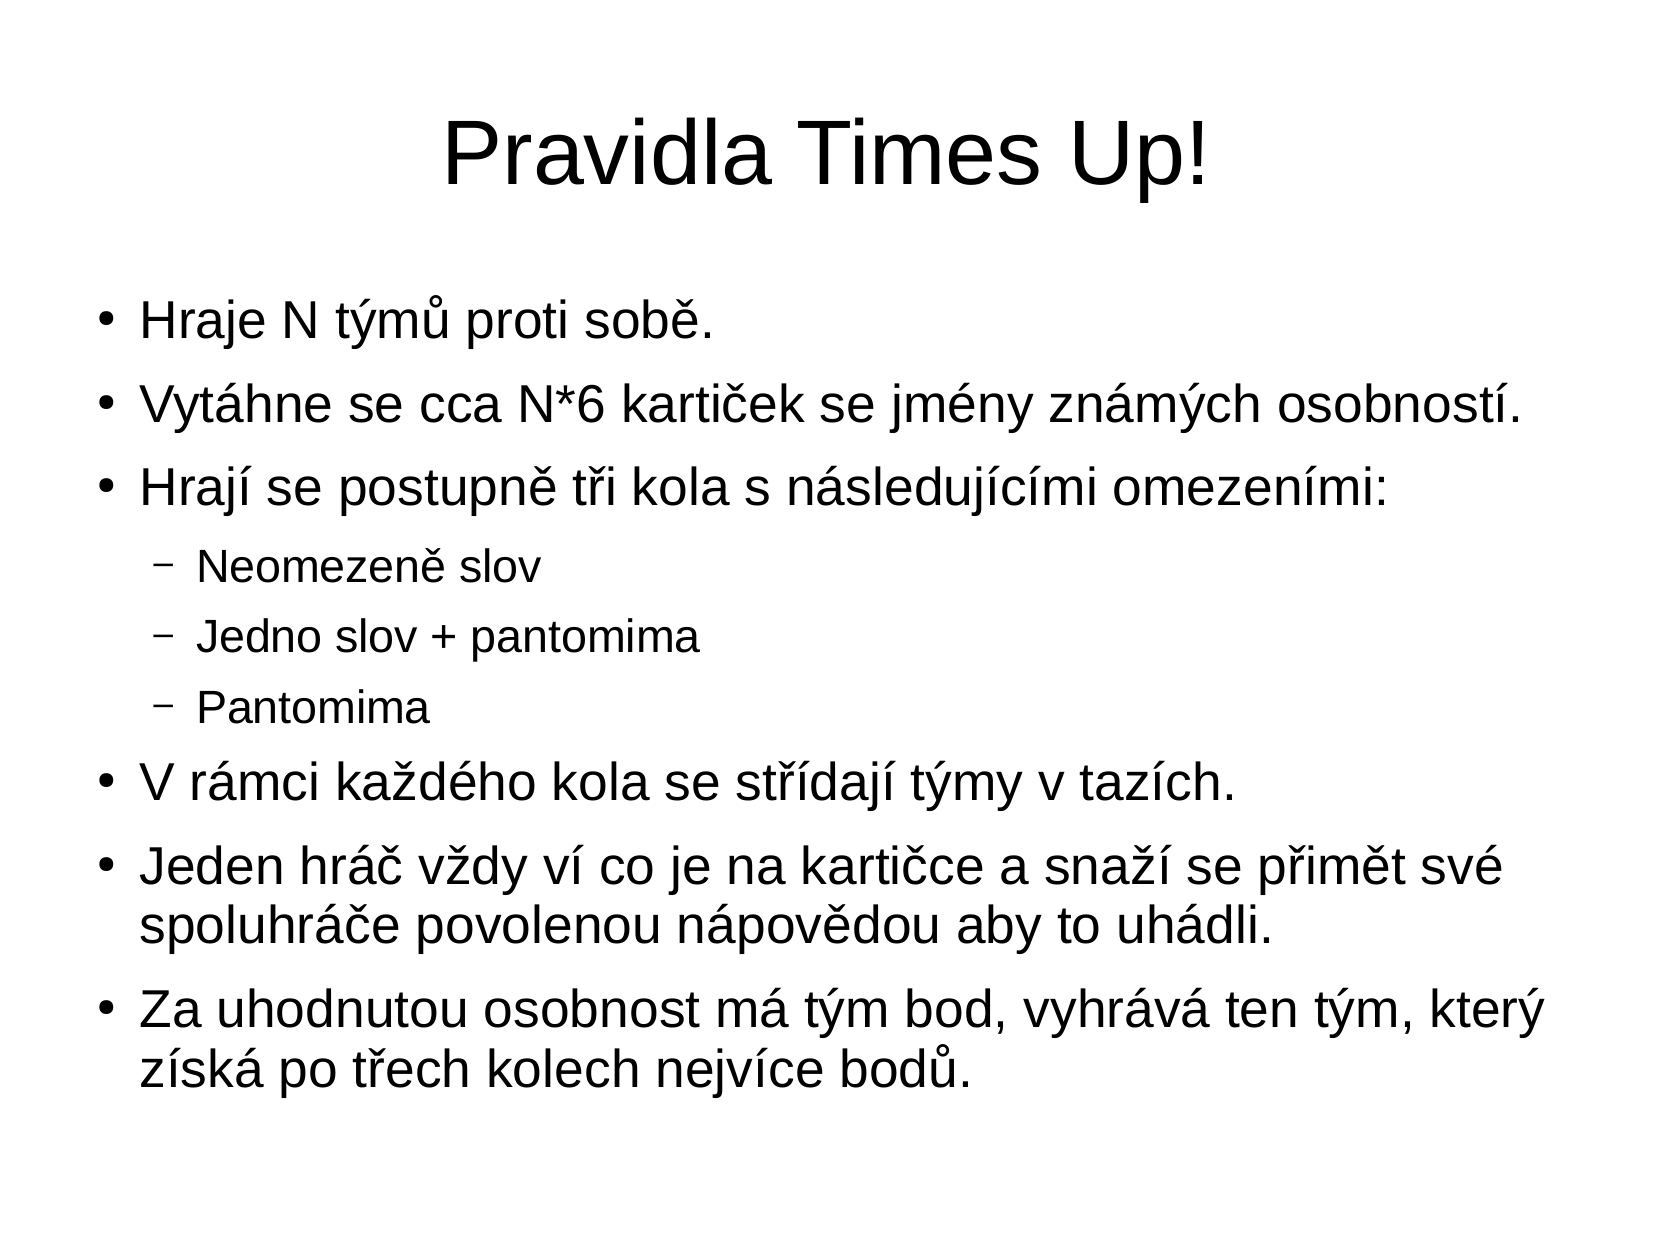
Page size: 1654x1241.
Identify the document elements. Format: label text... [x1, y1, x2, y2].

list Hraje N týmů proti sobě. Vytáhne se cca N*6 kartiček se jmény známých osobností. Hrají se postupně tři kola s následujícími omezeními: Neomezeně slov Jedno slov + pantomima Pantomima V rámci každého kola se střídají týmy v tazích. Jeden hráč vždy ví co je na kartičce a snaží se přimět své spoluhráče povolenou nápovědou aby to uhádli. Za uhodnutou osobnost má tým bod, vyhrává ten tým, který získá po třech kolech nejvíce bodů. [82, 290, 1571, 1111]
title Pravidla Times Up! [82, 49, 1571, 257]
